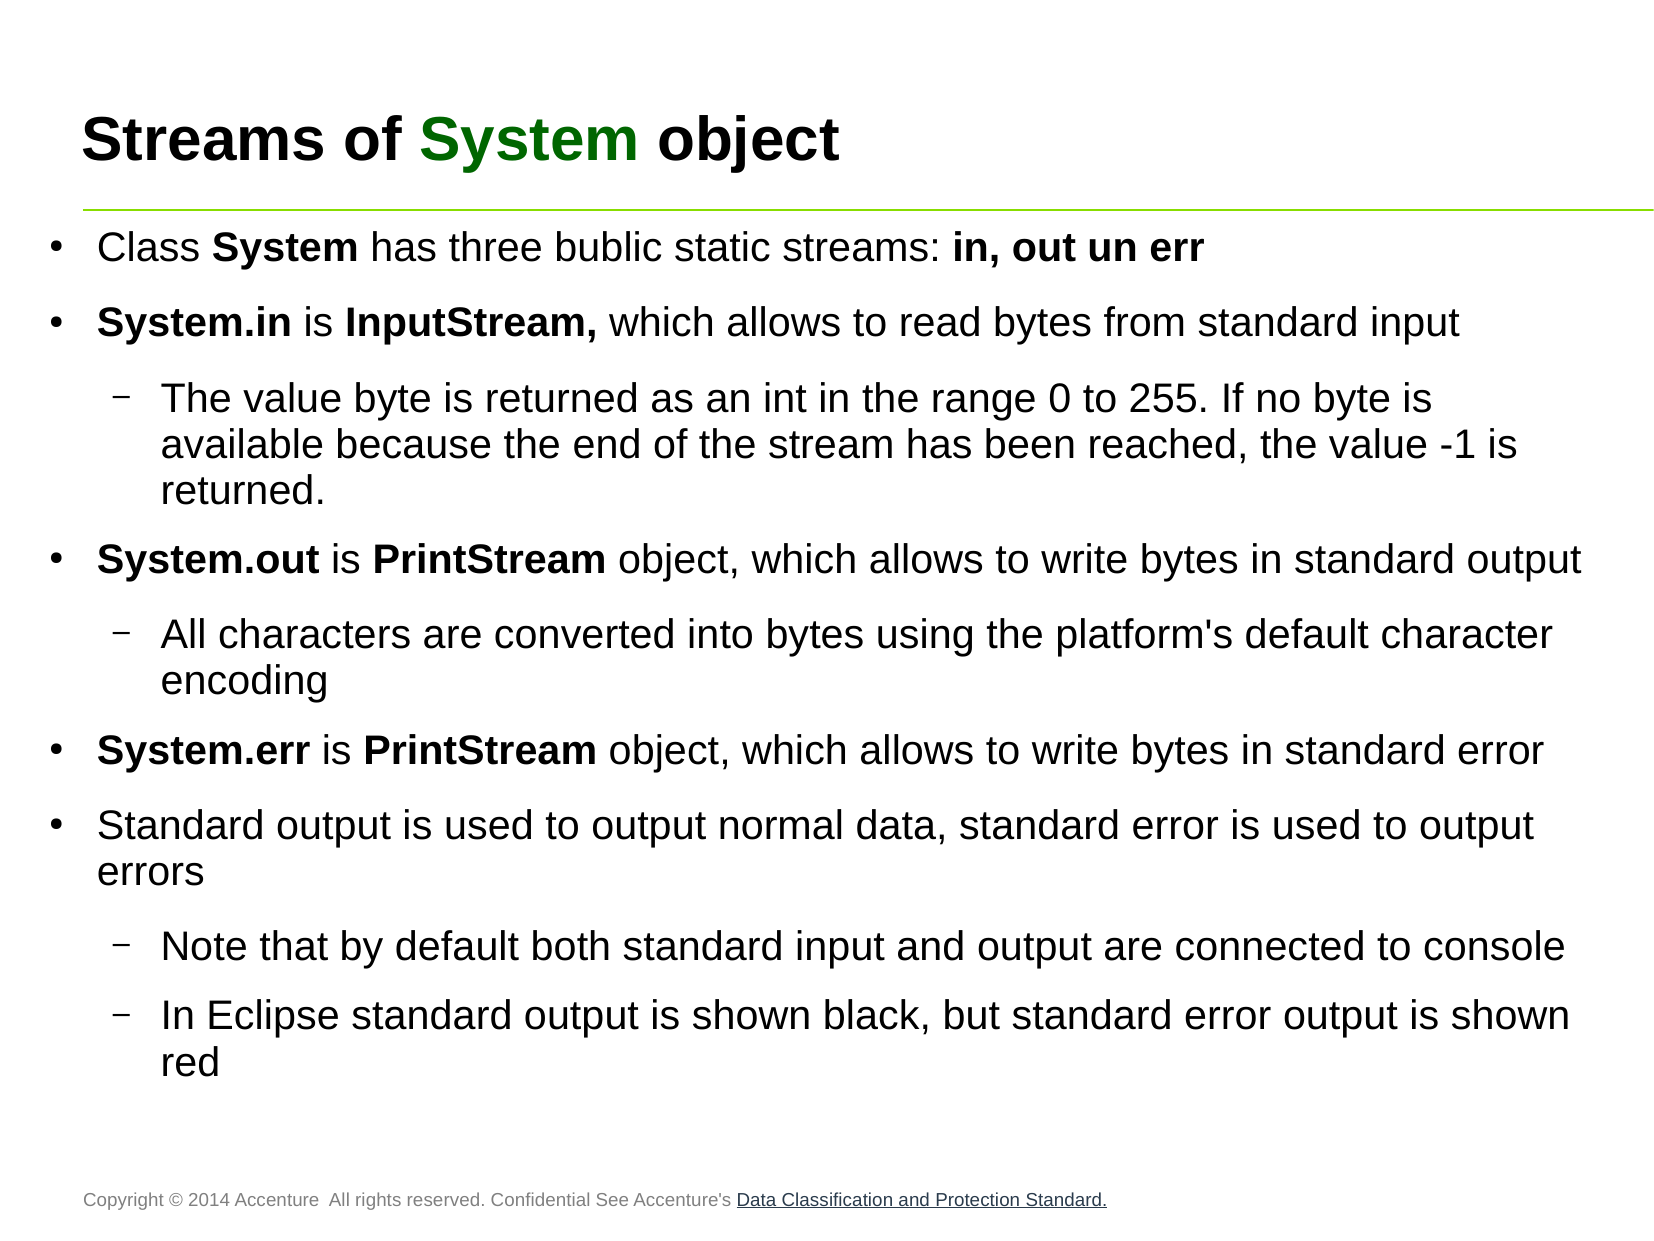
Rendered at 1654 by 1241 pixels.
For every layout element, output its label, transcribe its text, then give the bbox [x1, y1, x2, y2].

list Class System has three bublic static streams: in, out un err System.in is InputStream, which allows to read bytes from standard input The value byte is returned as an int in the range 0 to 255. If no byte is available because the end of the stream has been reached, the value -1 is returned. System.out is PrintStream object, which allows to write bytes in standard output All characters are converted into bytes using the platform's default character encoding System.err is PrintStream object, which allows to write bytes in standard error Standard output is used to output normal data, standard error is used to output errors Note that by default both standard input and output are connected to console In Eclipse standard output is shown black, but standard error output is shown red [33, 224, 1607, 1182]
title Streams of System object [81, 68, 1654, 211]
